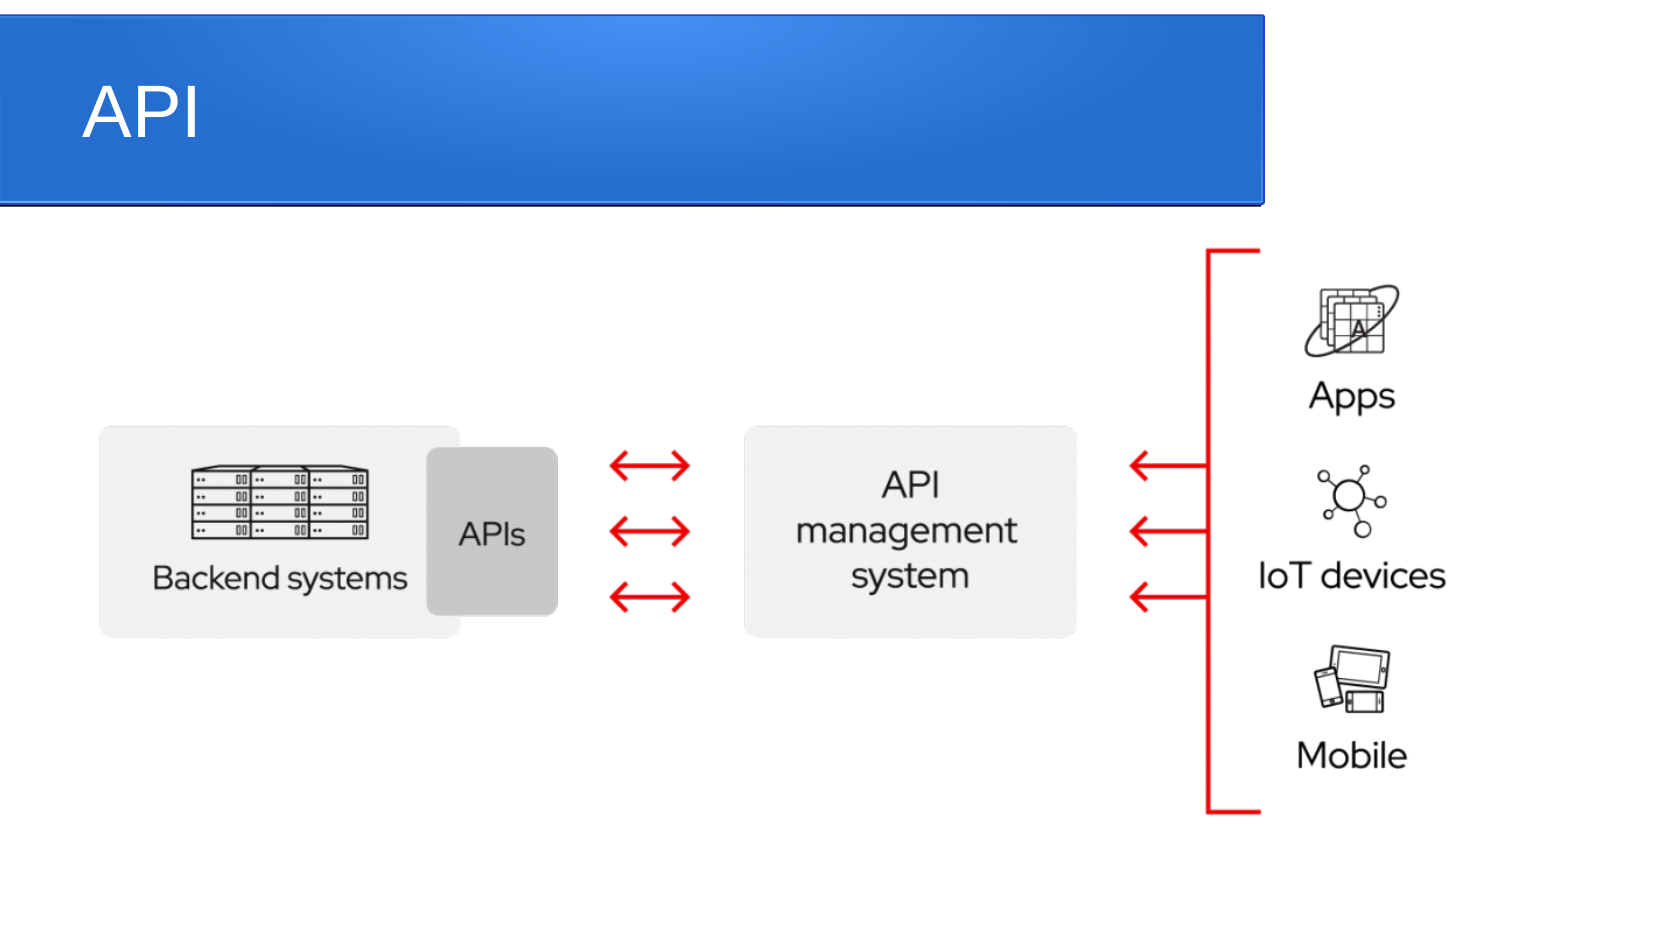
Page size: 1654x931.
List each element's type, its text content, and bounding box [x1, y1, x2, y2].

title API [82, 35, 1235, 189]
picture [90, 236, 1455, 826]
